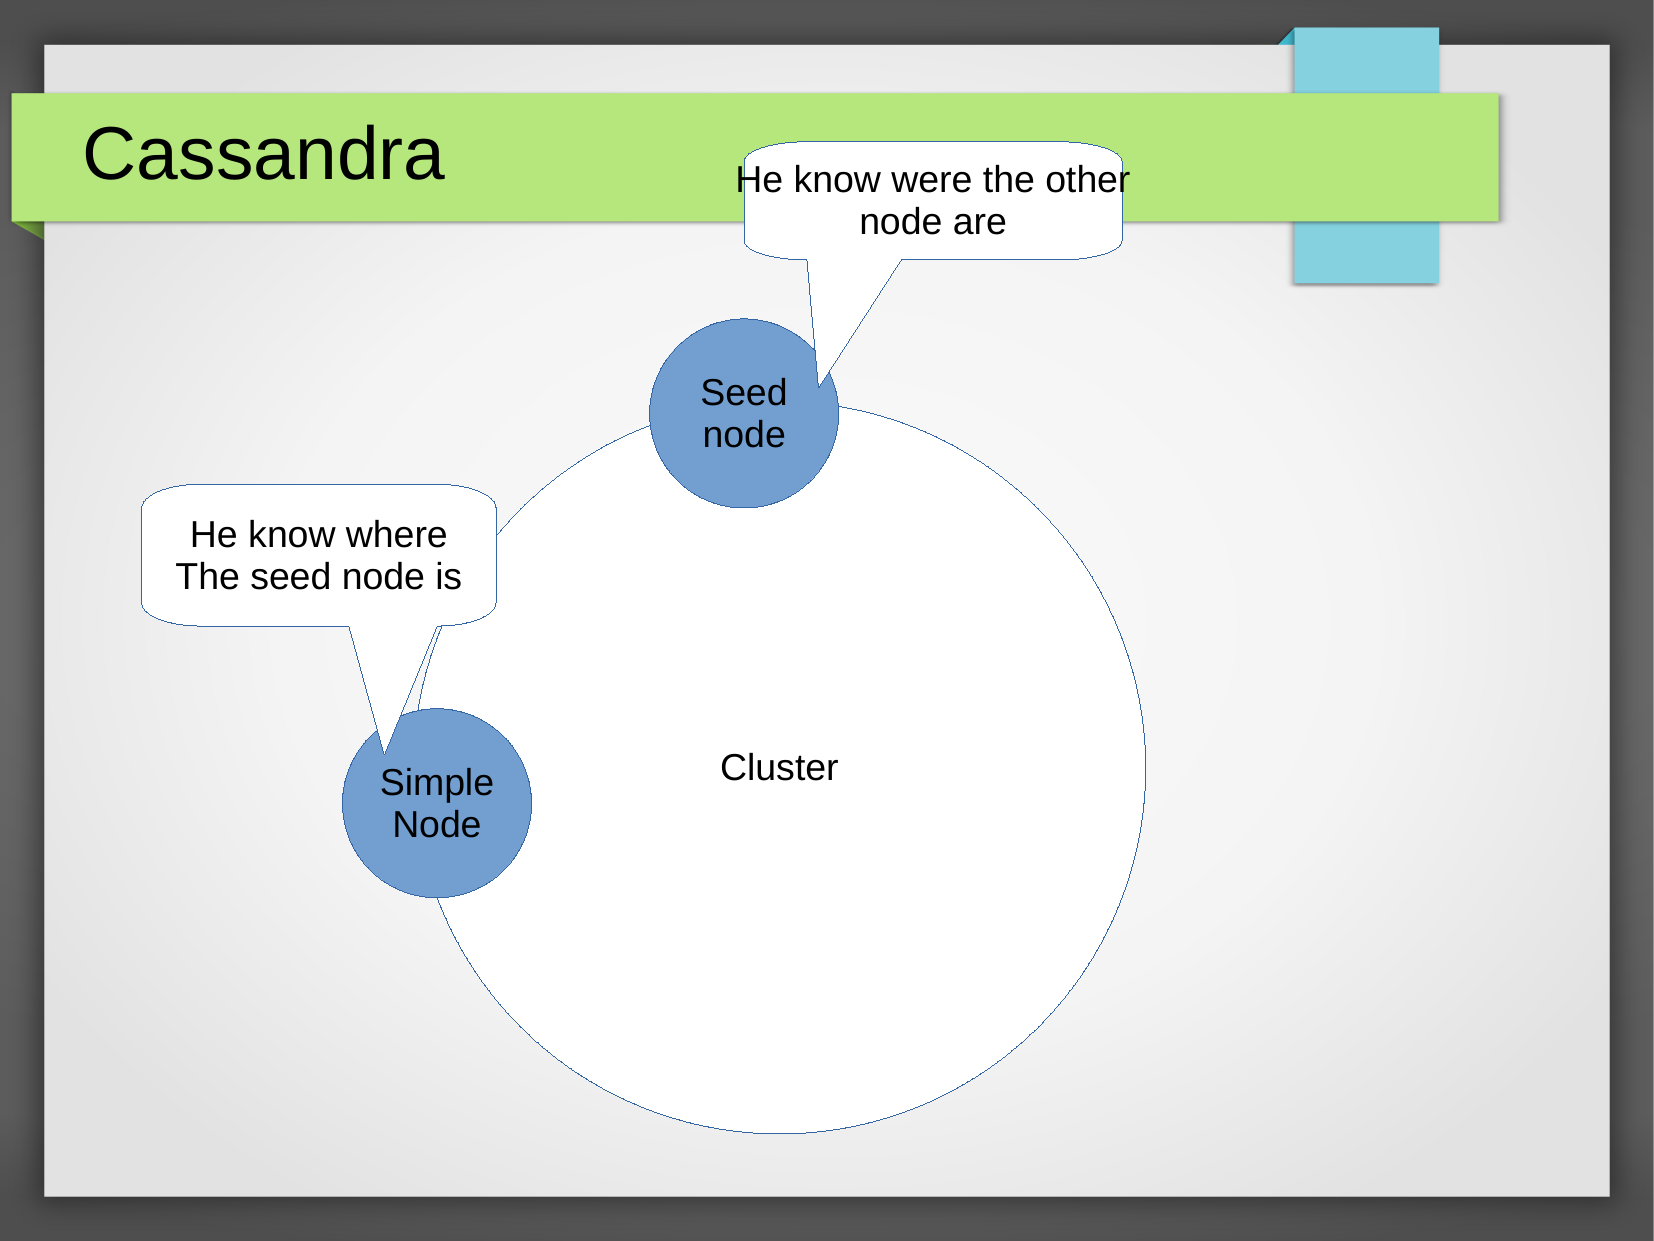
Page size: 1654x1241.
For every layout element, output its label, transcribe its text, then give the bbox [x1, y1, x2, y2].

text_box Cluster [417, 406, 1146, 1134]
title Cassandra [82, 94, 1264, 213]
text_box He know were the other node are [744, 141, 1123, 388]
text_box Seed node [649, 318, 839, 508]
picture [0, 0, 1654, 1241]
text_box He know where The seed node is [141, 484, 497, 755]
text_box Simple Node [342, 708, 532, 898]
